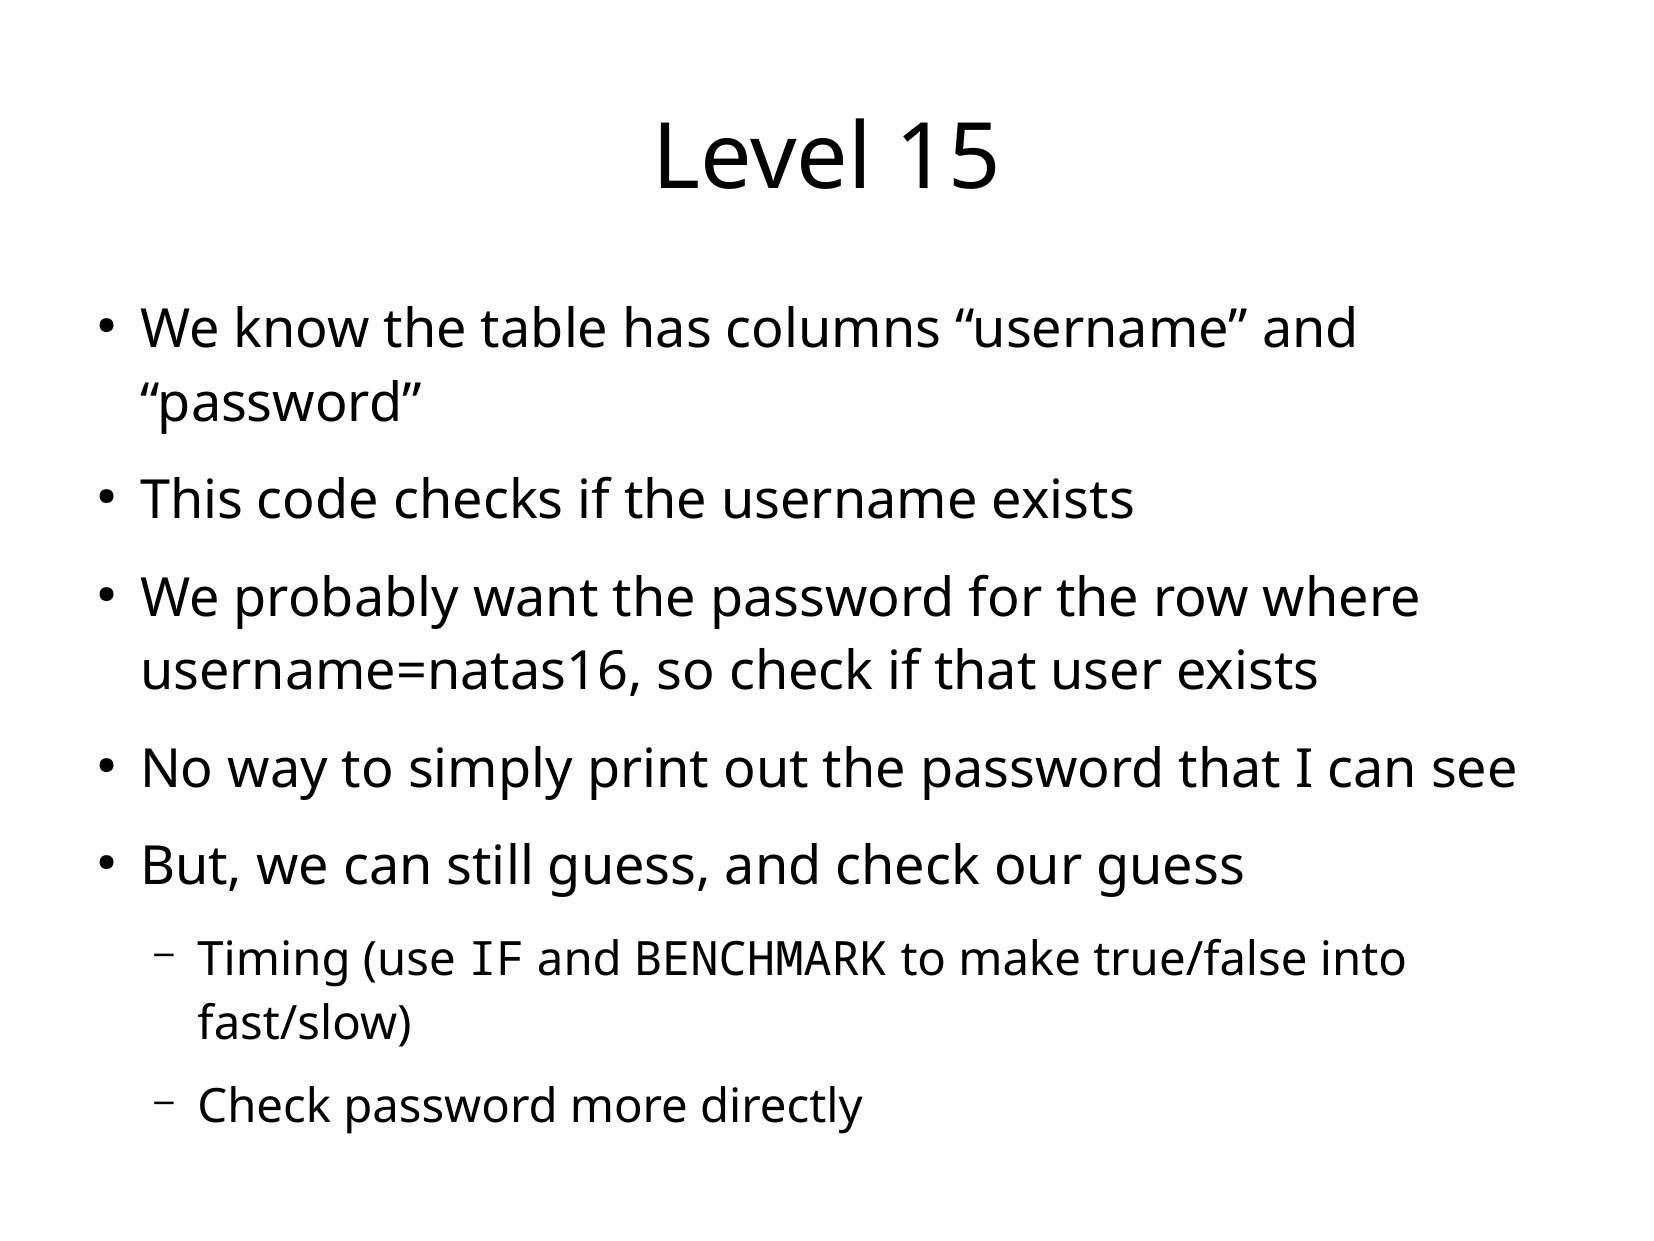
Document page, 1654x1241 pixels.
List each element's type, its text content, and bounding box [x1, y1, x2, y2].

title Level 15 [82, 49, 1571, 257]
list We know the table has columns “username” and “password” This code checks if the username exists We probably want the password for the row where username=natas16, so check if that user exists No way to simply print out the password that I can see But, we can still guess, and check our guess Timing (use IF and BENCHMARK to make true/false into fast/slow) Check password more directly [82, 290, 1538, 1205]
